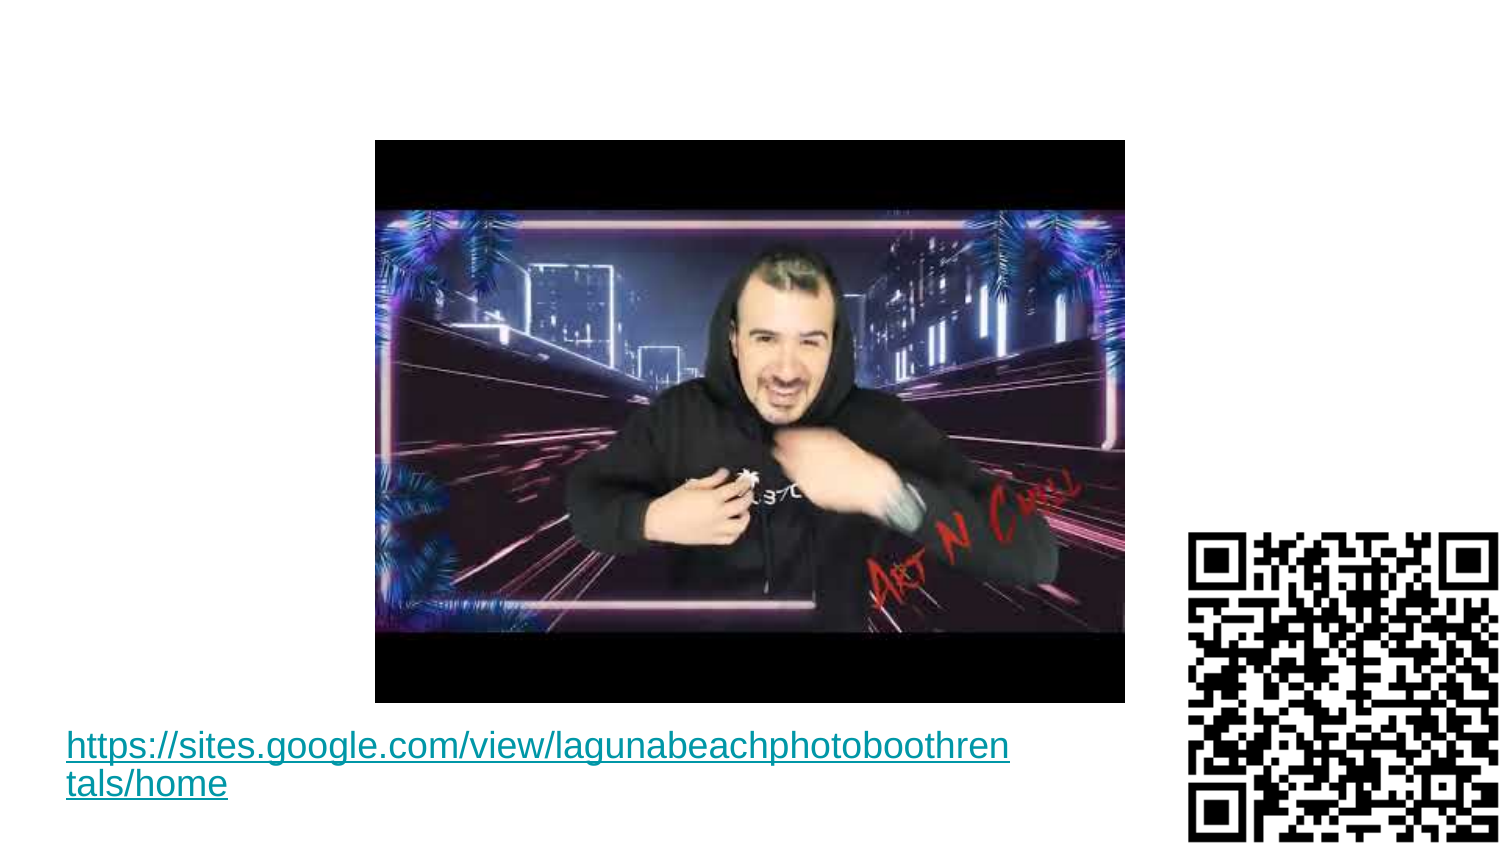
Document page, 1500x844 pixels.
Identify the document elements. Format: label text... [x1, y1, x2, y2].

picture [1187, 531, 1500, 844]
picture [375, 140, 1125, 704]
list https://sites.google.com/view/lagunabeachphotoboothrentals/home [51, 694, 1036, 794]
